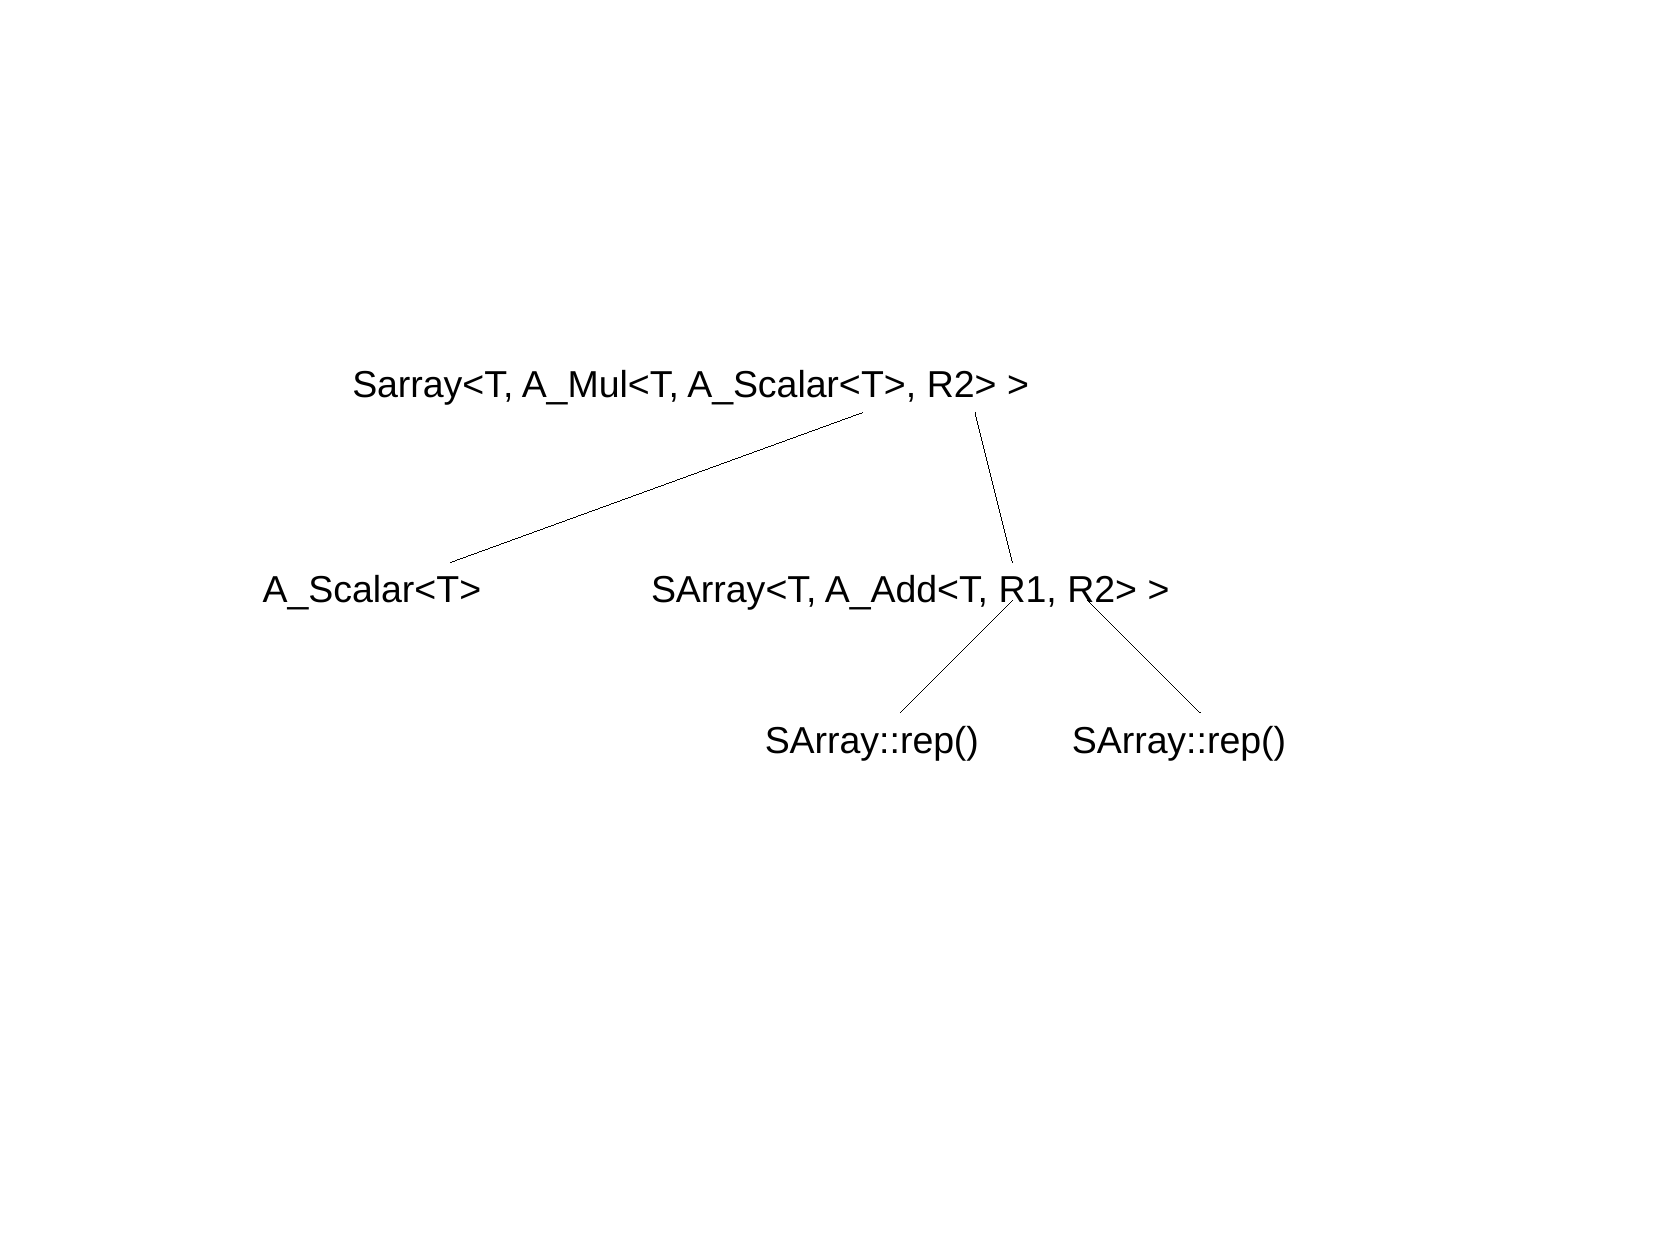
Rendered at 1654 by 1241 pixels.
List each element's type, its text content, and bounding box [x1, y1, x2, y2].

text_box SArray::rep() [1057, 712, 1302, 770]
text_box SArray<T, A_Add<T, R1, R2> > [636, 560, 1186, 618]
text_box Sarray<T, A_Mul<T, A_Scalar<T>, R2> > [337, 355, 1045, 413]
text_box SArray::rep() [750, 712, 995, 770]
text_box A_Scalar<T> [247, 560, 497, 618]
